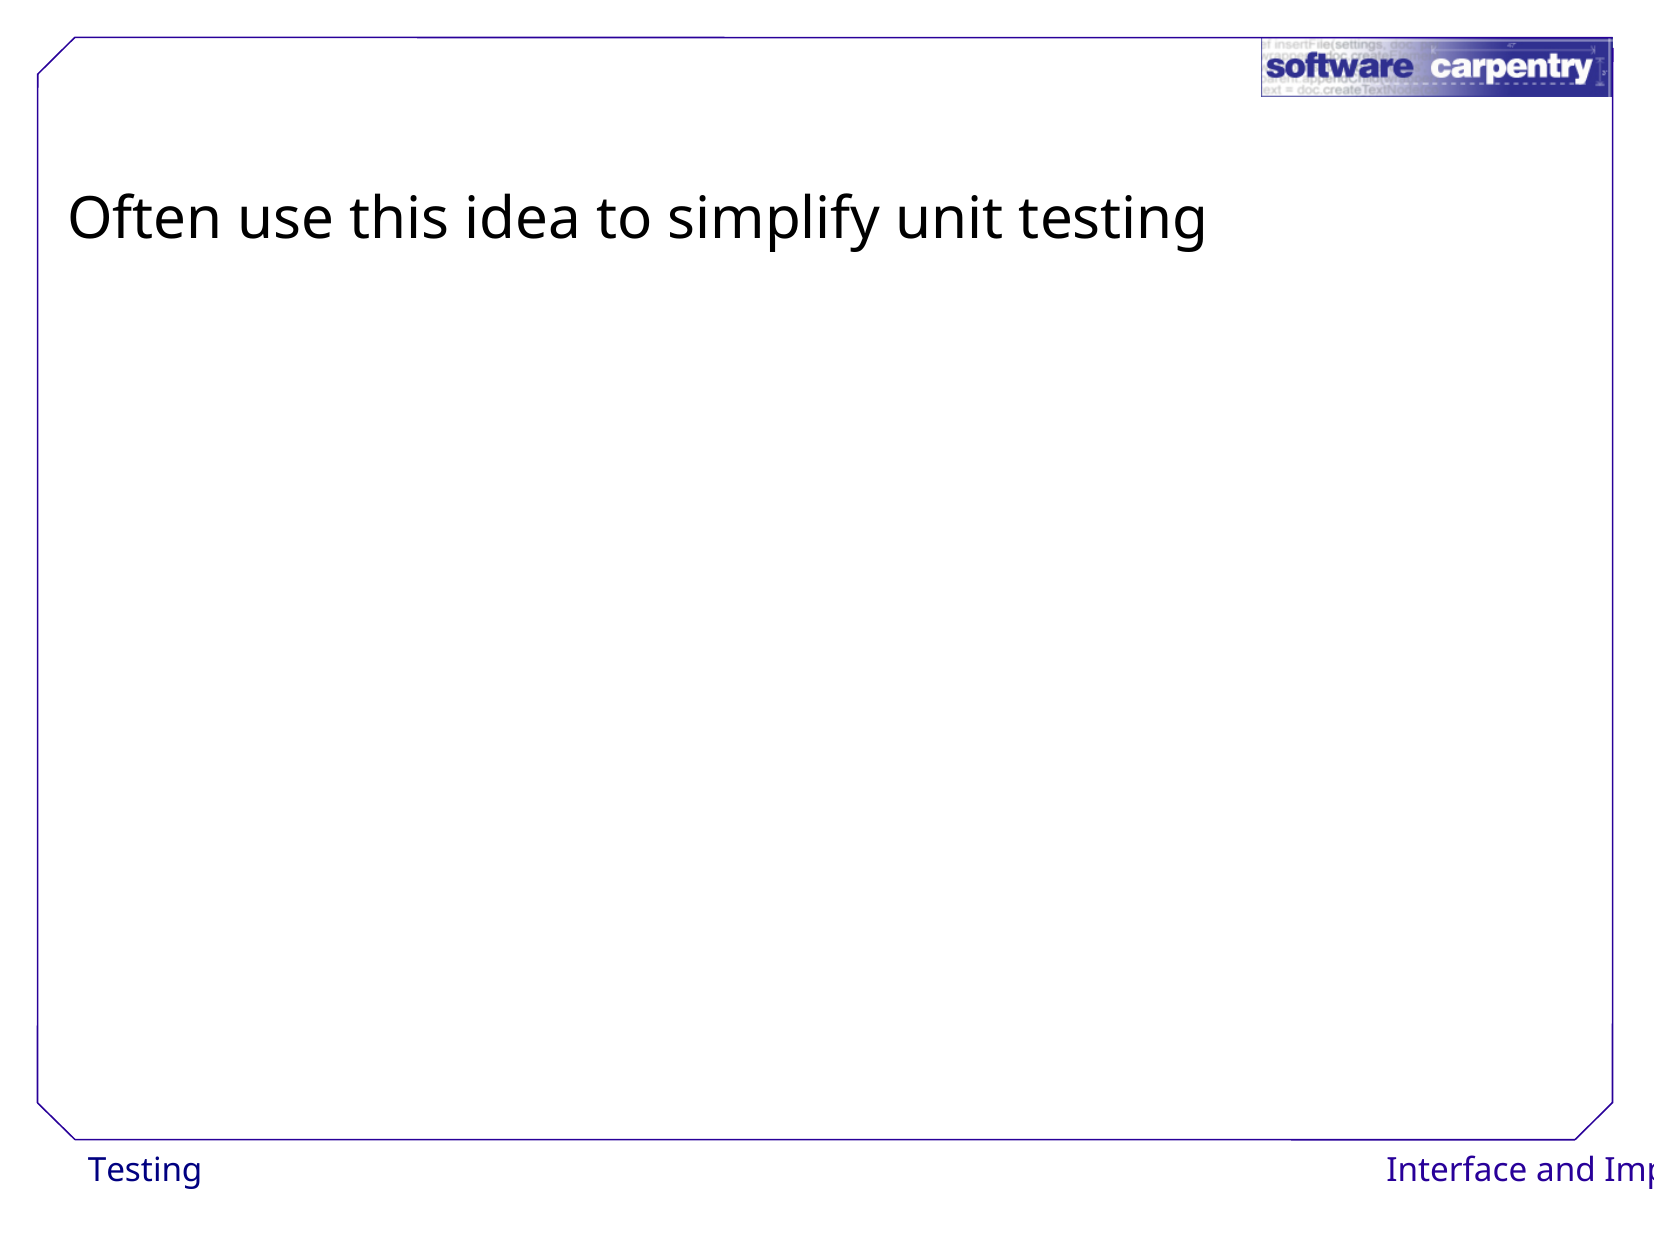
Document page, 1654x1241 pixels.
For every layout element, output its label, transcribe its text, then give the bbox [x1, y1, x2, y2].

text_box Often use this idea to simplify unit testing [52, 138, 1374, 259]
picture [1261, 39, 1613, 97]
